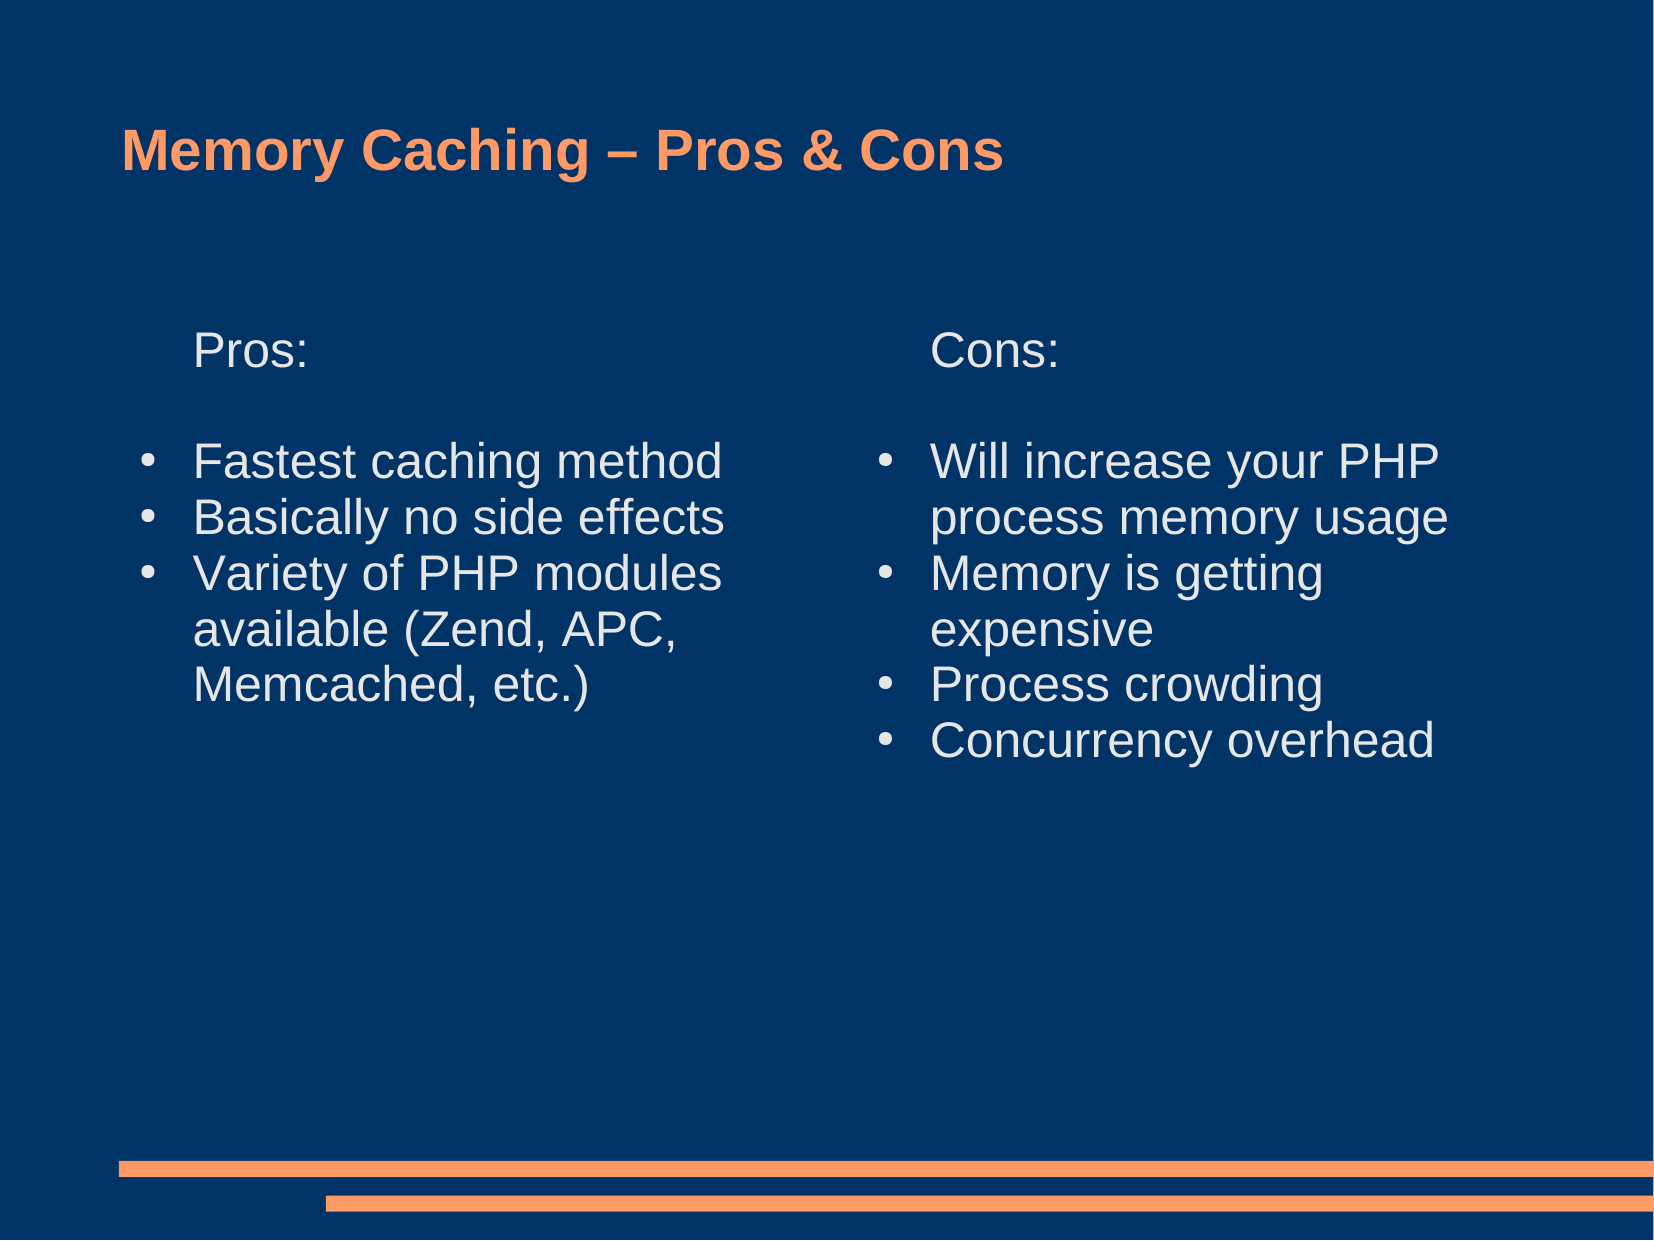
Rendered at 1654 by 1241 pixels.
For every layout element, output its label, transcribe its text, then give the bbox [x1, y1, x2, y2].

list Cons: Will increase your PHP process memory usage Memory is getting expensive Process crowding Concurrency overhead [858, 322, 1562, 1132]
title Memory Caching – Pros & Cons [121, 46, 1534, 254]
list Pros: Fastest caching method Basically no side effects Variety of PHP modules available (Zend, APC, Memcached, etc.) [121, 322, 824, 1132]
